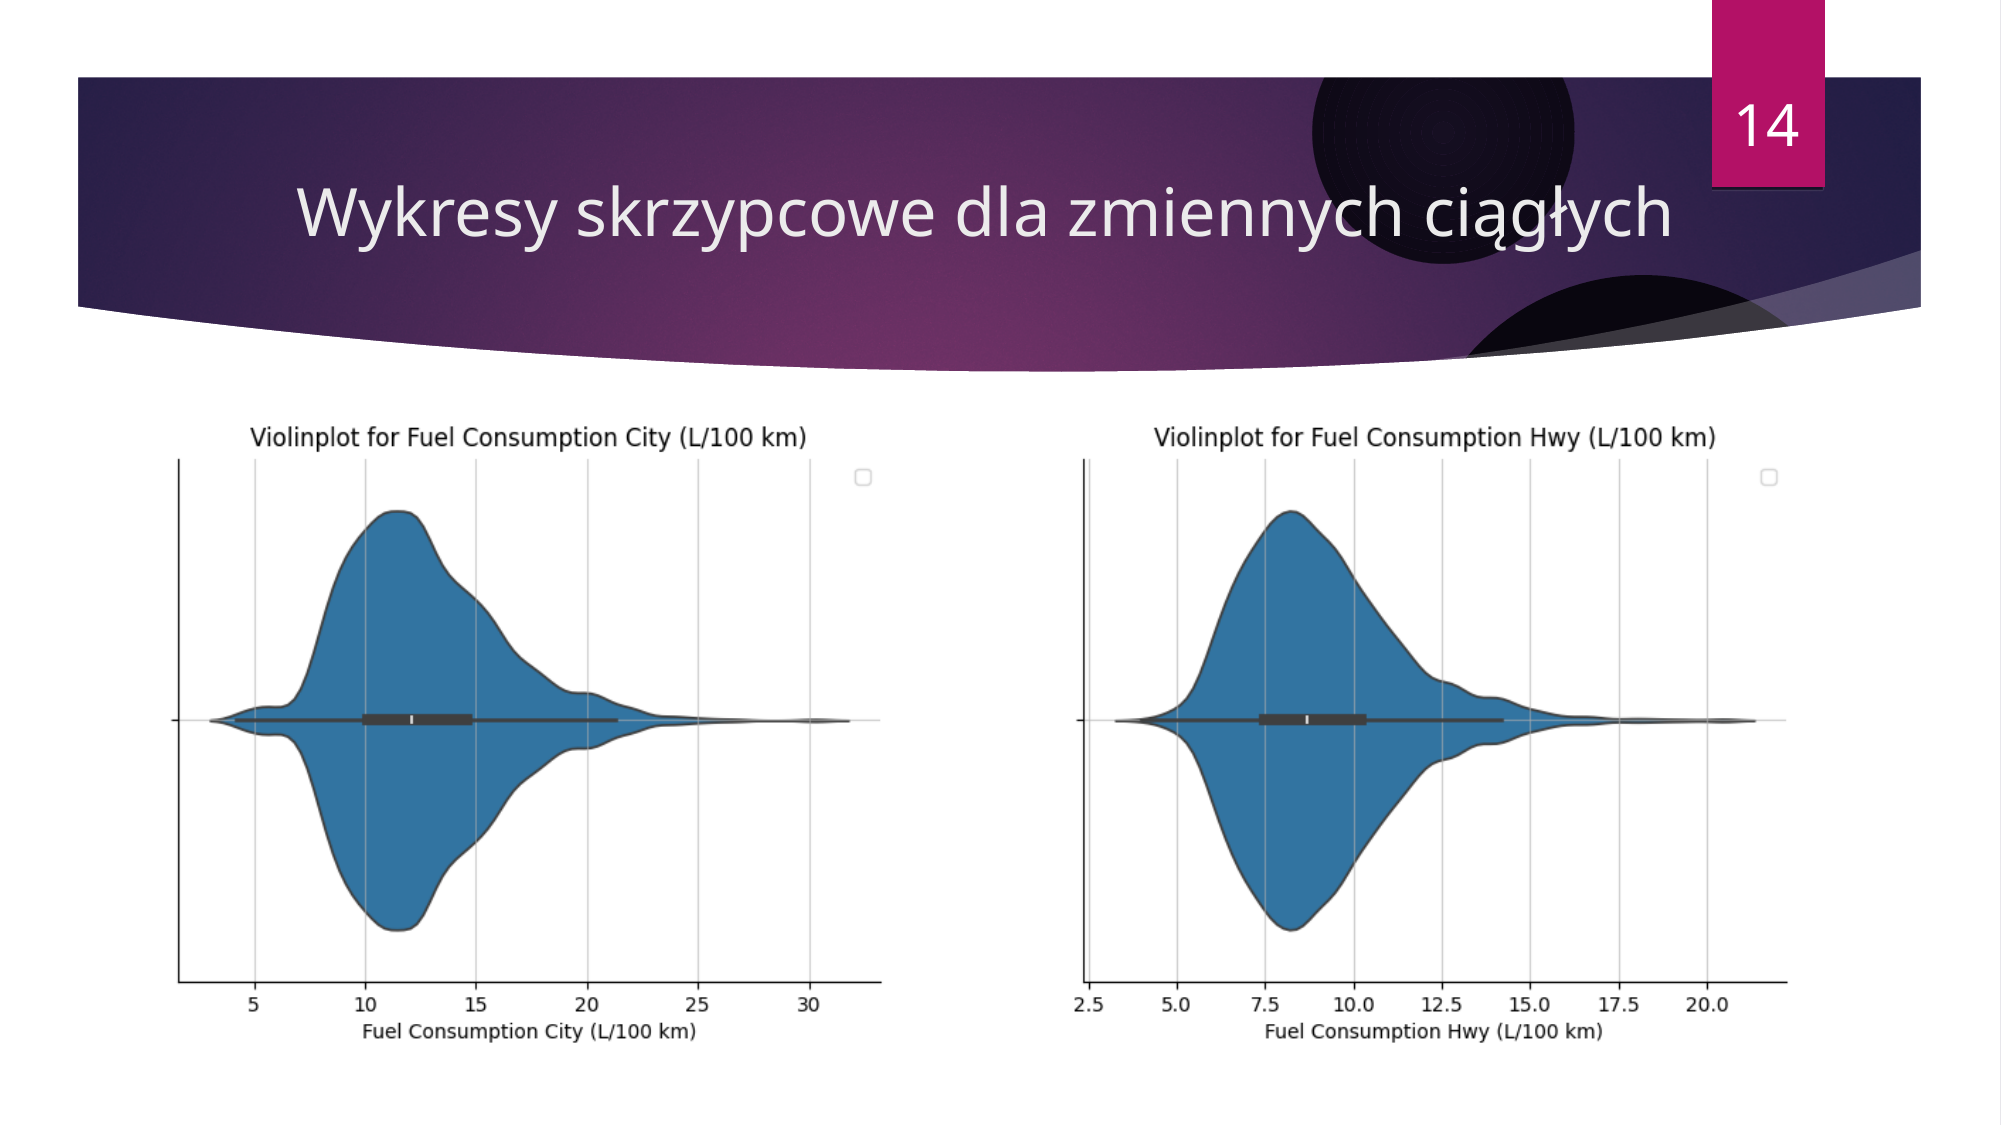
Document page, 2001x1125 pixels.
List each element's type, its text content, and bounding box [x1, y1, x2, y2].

picture [65, 377, 1877, 1057]
title Wykresy skrzypcowe dla zmiennych ciągłych [281, 99, 1719, 319]
text_box [1698, 48, 1836, 175]
